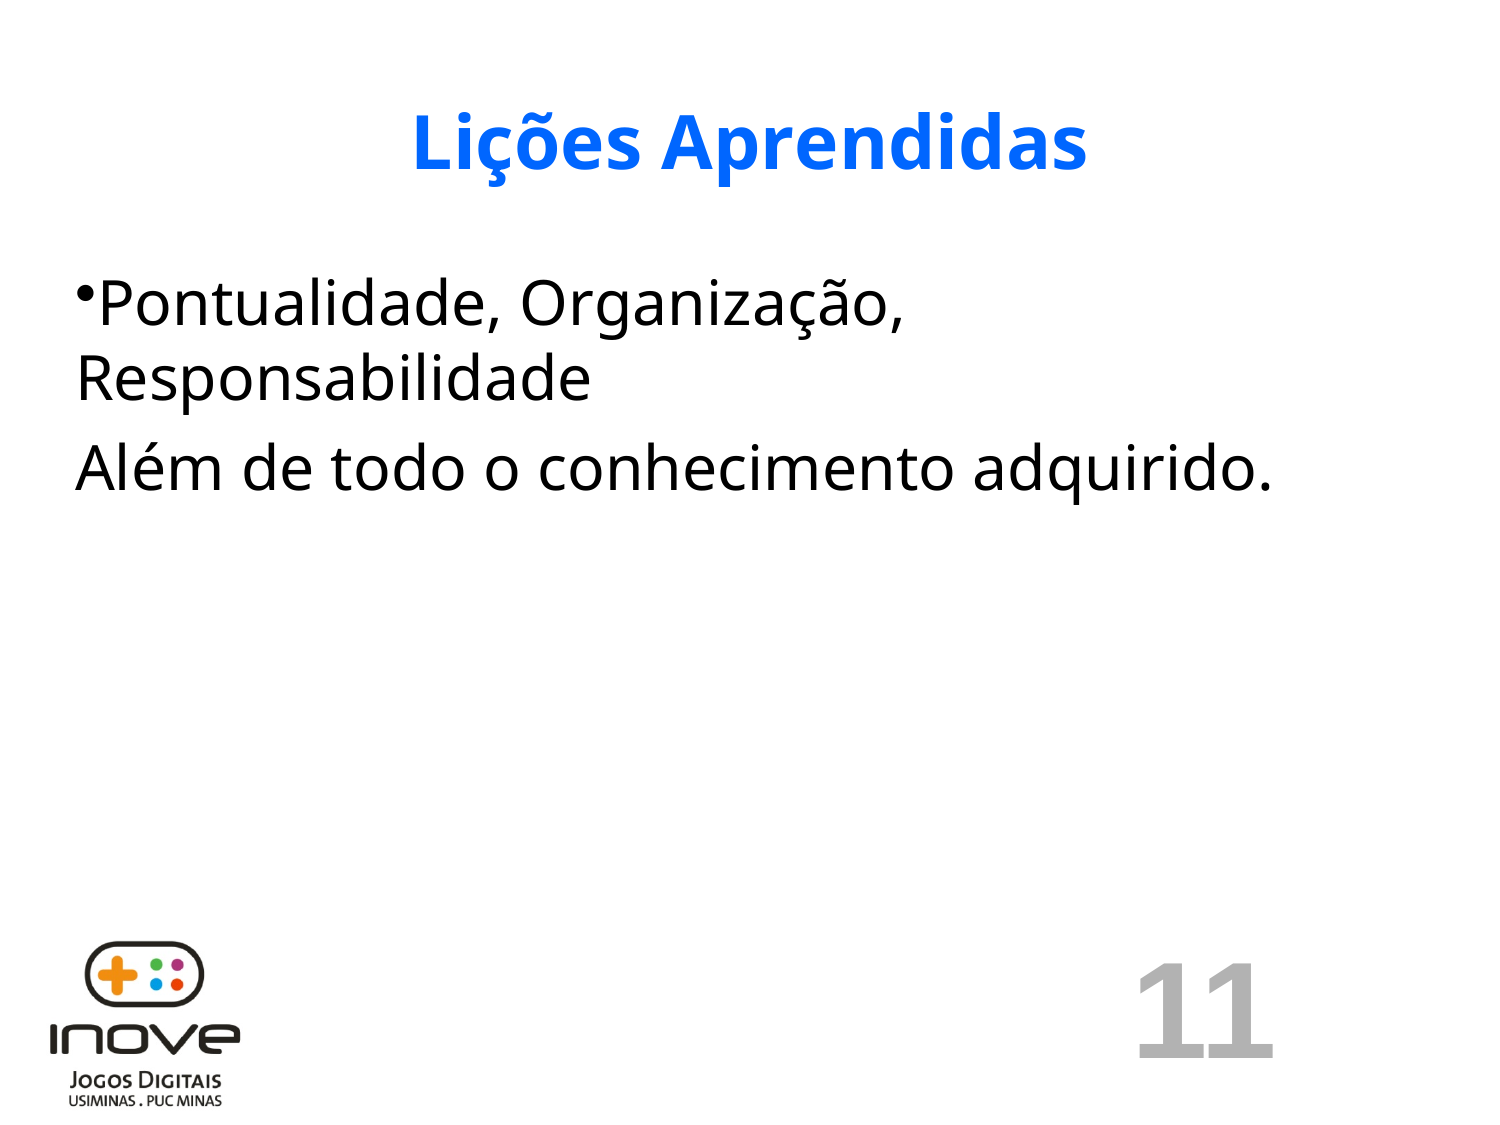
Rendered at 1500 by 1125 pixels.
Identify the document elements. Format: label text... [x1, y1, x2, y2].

title Lições Aprendidas [75, 41, 1426, 237]
list Pontualidade, Organização, Responsabilidade Além de todo o conhecimento adquirido. [75, 262, 1426, 1006]
